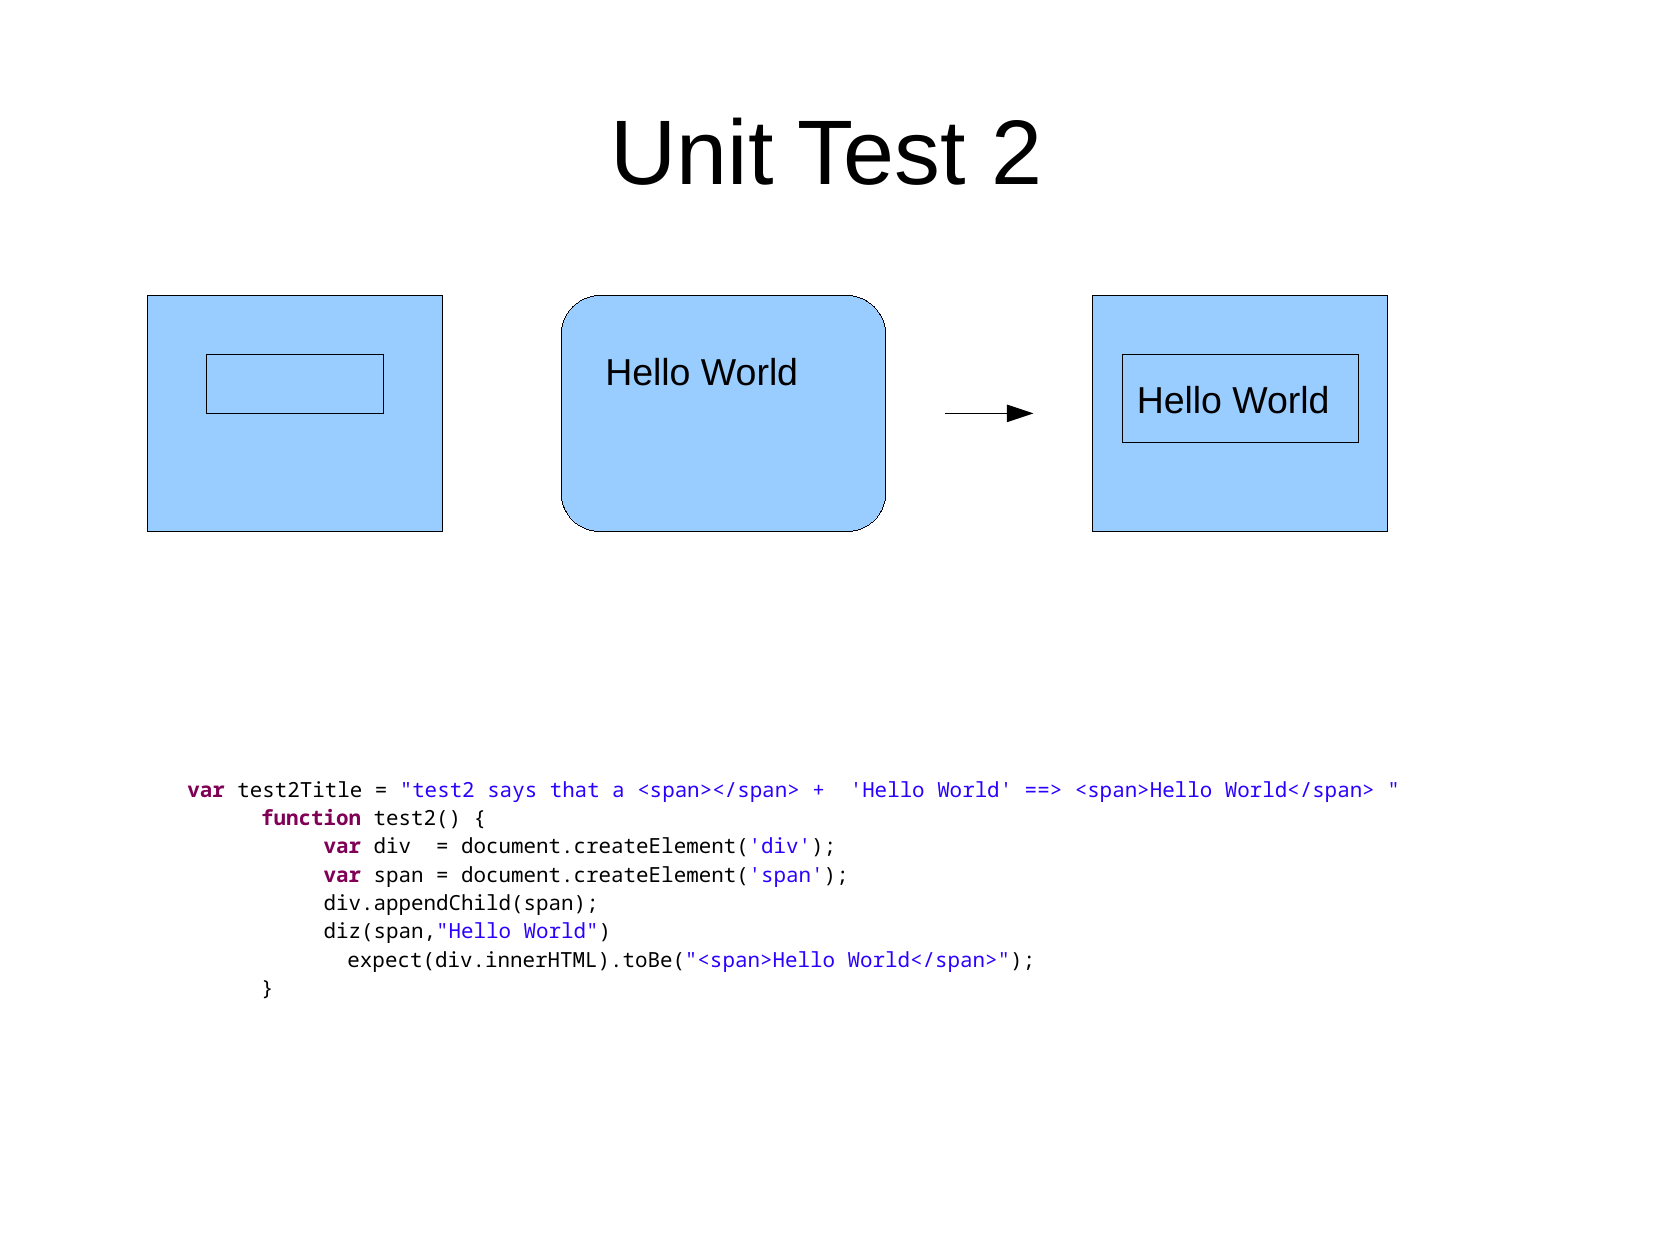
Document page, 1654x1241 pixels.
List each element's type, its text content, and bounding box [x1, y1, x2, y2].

text_box [147, 295, 443, 532]
text_box [1092, 295, 1388, 532]
text_box Hello World [590, 343, 827, 401]
title Unit Test 2 [82, 49, 1571, 257]
text_box [561, 295, 886, 532]
text_box var test2Title = "test2 says that a <span></span> + 'Hello World' ==> <span>Hello World</span> " function test2() { var div = document.createElement('div'); var span = document.createElement('span'); div.appendChild(span); diz(span,"Hello World") expect(div.innerHTML).toBe("<span>Hello World</span>"); } [172, 767, 1506, 977]
text_box Hello World [1122, 372, 1359, 429]
